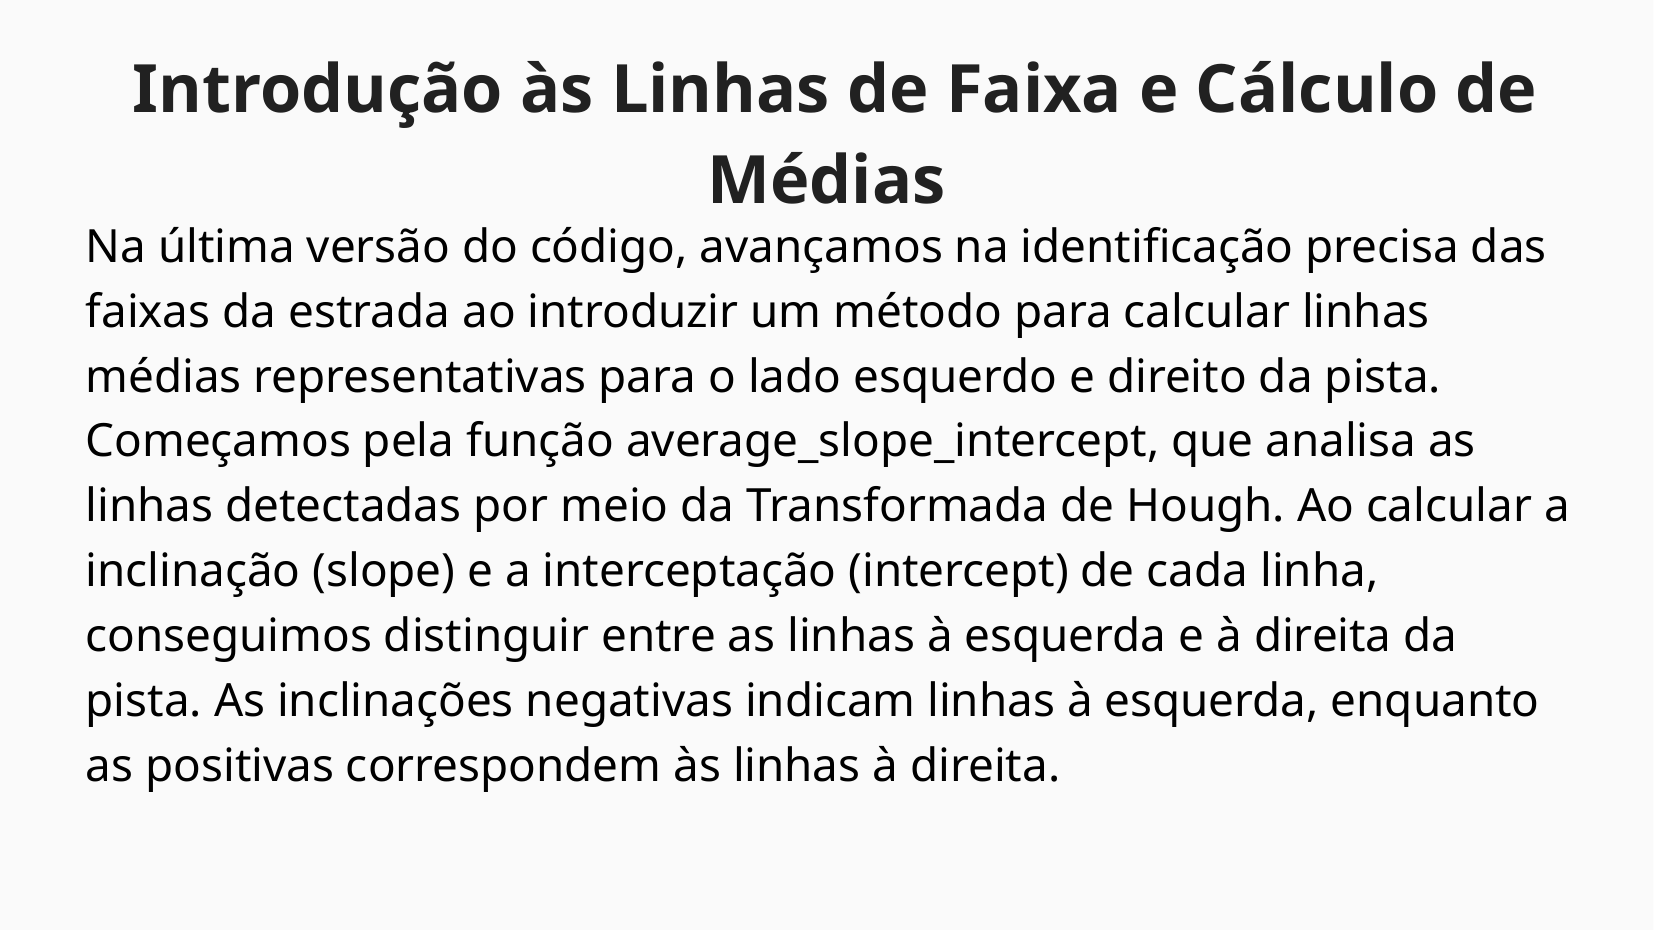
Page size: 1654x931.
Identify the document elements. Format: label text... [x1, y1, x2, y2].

text_box Na última versão do código, avançamos na identificação precisa das faixas da estrada ao introduzir um método para calcular linhas médias representativas para o lado esquerdo e direito da pista. Começamos pela função average_slope_intercept, que analisa as linhas detectadas por meio da Transformada de Hough. Ao calcular a inclinação (slope) e a interceptação (intercept) de cada linha, conseguimos distinguir entre as linhas à esquerda e à direita da pista. As inclinações negativas indicam linhas à esquerda, enquanto as positivas correspondem às linhas à direita. [85, 210, 1574, 829]
title Introdução às Linhas de Faixa e Cálculo de Médias [82, 41, 1571, 210]
